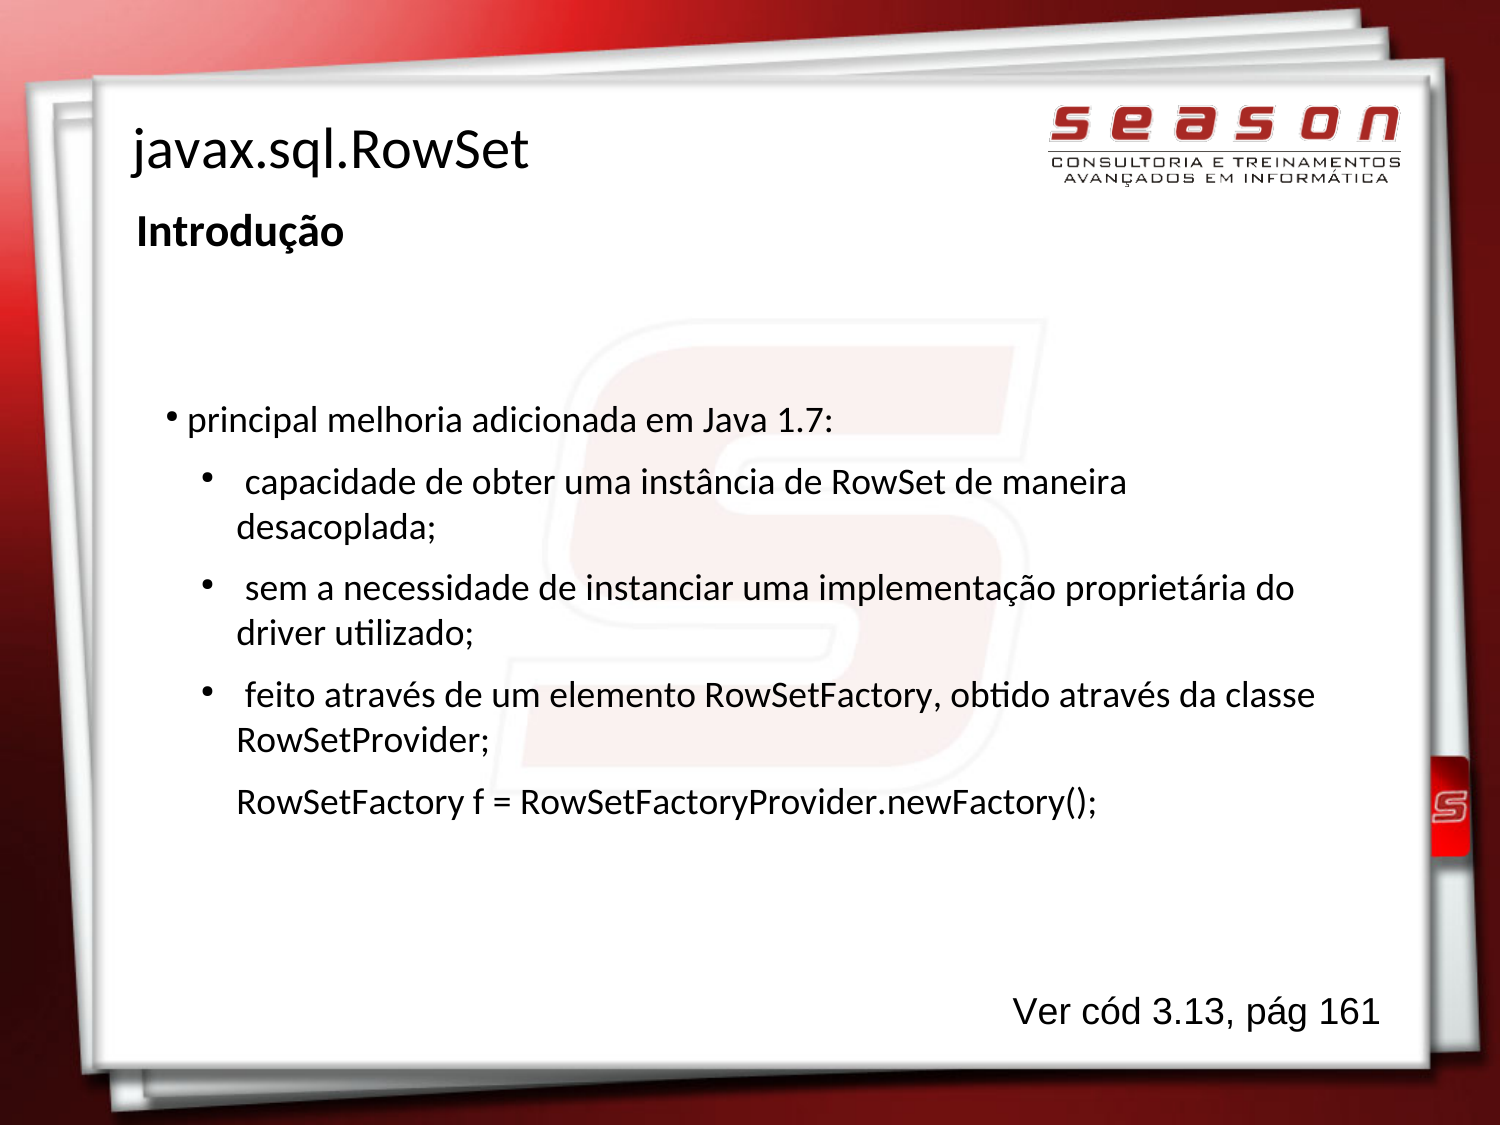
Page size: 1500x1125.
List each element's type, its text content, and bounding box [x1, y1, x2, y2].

text_box Introdução [119, 200, 1240, 256]
text_box principal melhoria adicionada em Java 1.7: capacidade de obter uma instância de RowSet de maneira desacoplada; sem a necessidade de instanciar uma implementação proprietária do driver utilizado; feito através de um elemento RowSetFactory, obtido através da classe RowSetProvider; RowSetFactory f = RowSetFactoryProvider.newFactory(); [165, 283, 1328, 934]
picture [0, 0, 1500, 1125]
title javax.sql.RowSet [118, 33, 1394, 257]
text_box Ver cód 3.13, pág 161 [708, 979, 1396, 1040]
